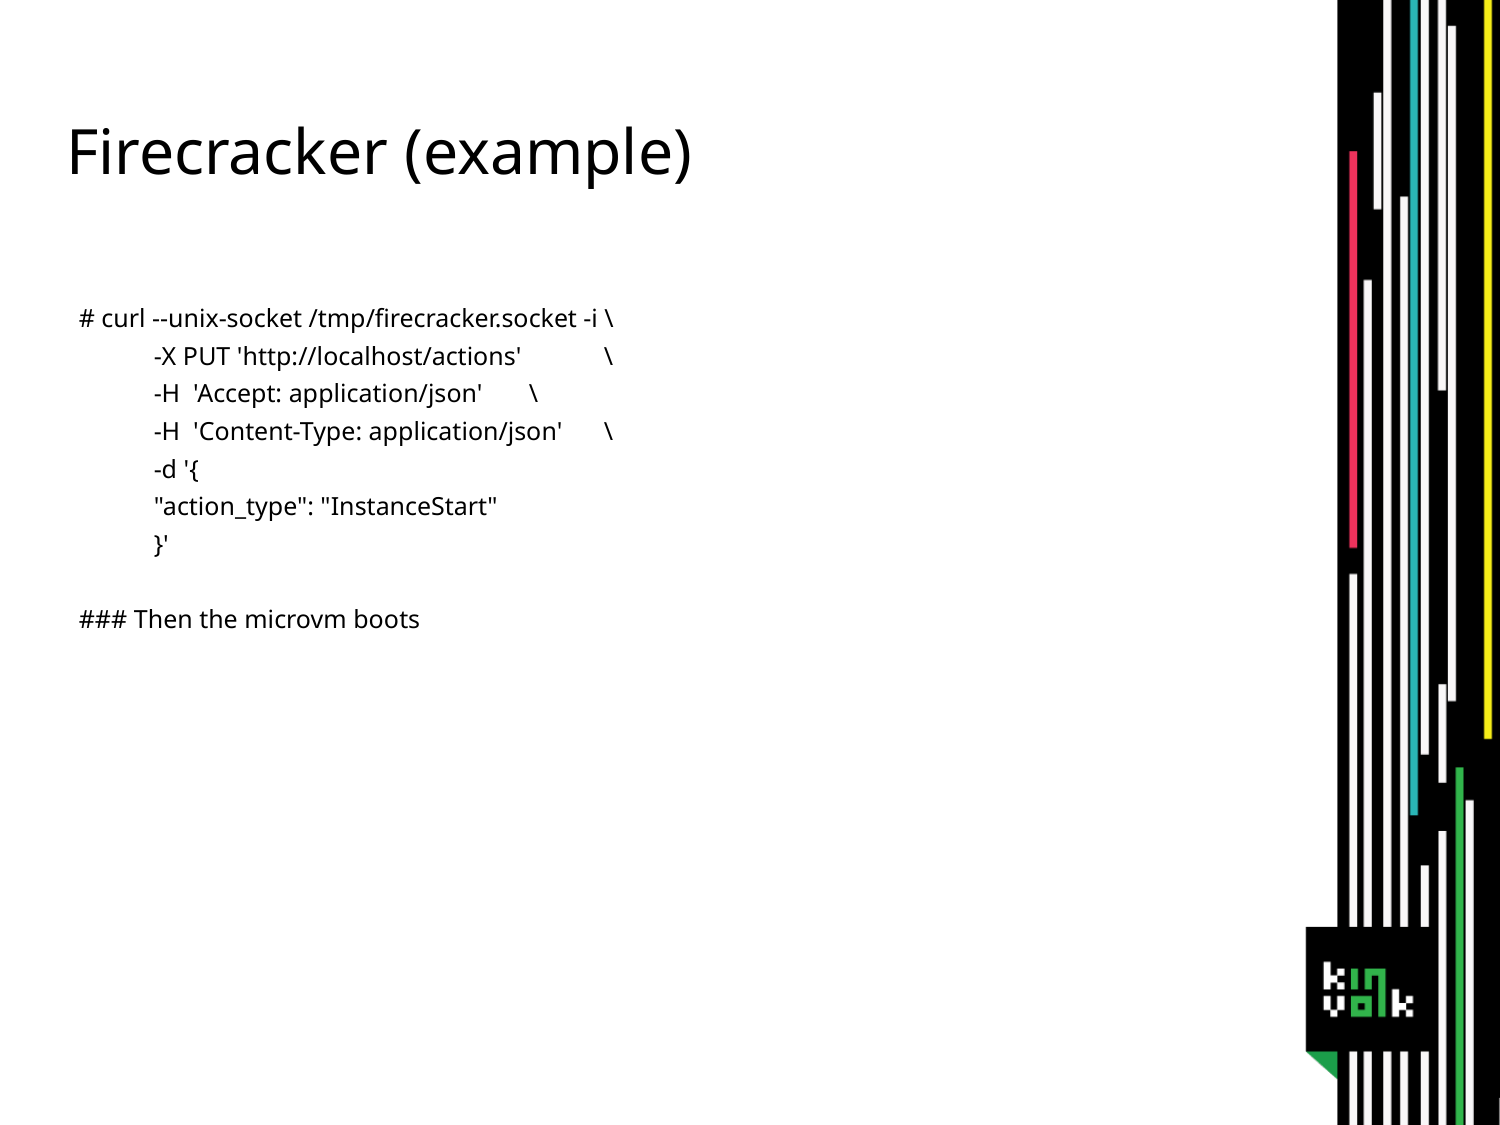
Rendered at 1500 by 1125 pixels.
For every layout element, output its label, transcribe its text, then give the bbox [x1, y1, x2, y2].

picture [0, 0, 1500, 1125]
list # curl --unix-socket /tmp/firecracker.socket -i \ -X PUT 'http://localhost/actions' \ -H 'Accept: application/json' \ -H 'Content-Type: application/json' \ -d '{ "action_type": "InstanceStart" }' ### Then the microvm boots [63, 283, 1335, 1031]
title Firecracker (example) [51, 97, 1312, 223]
